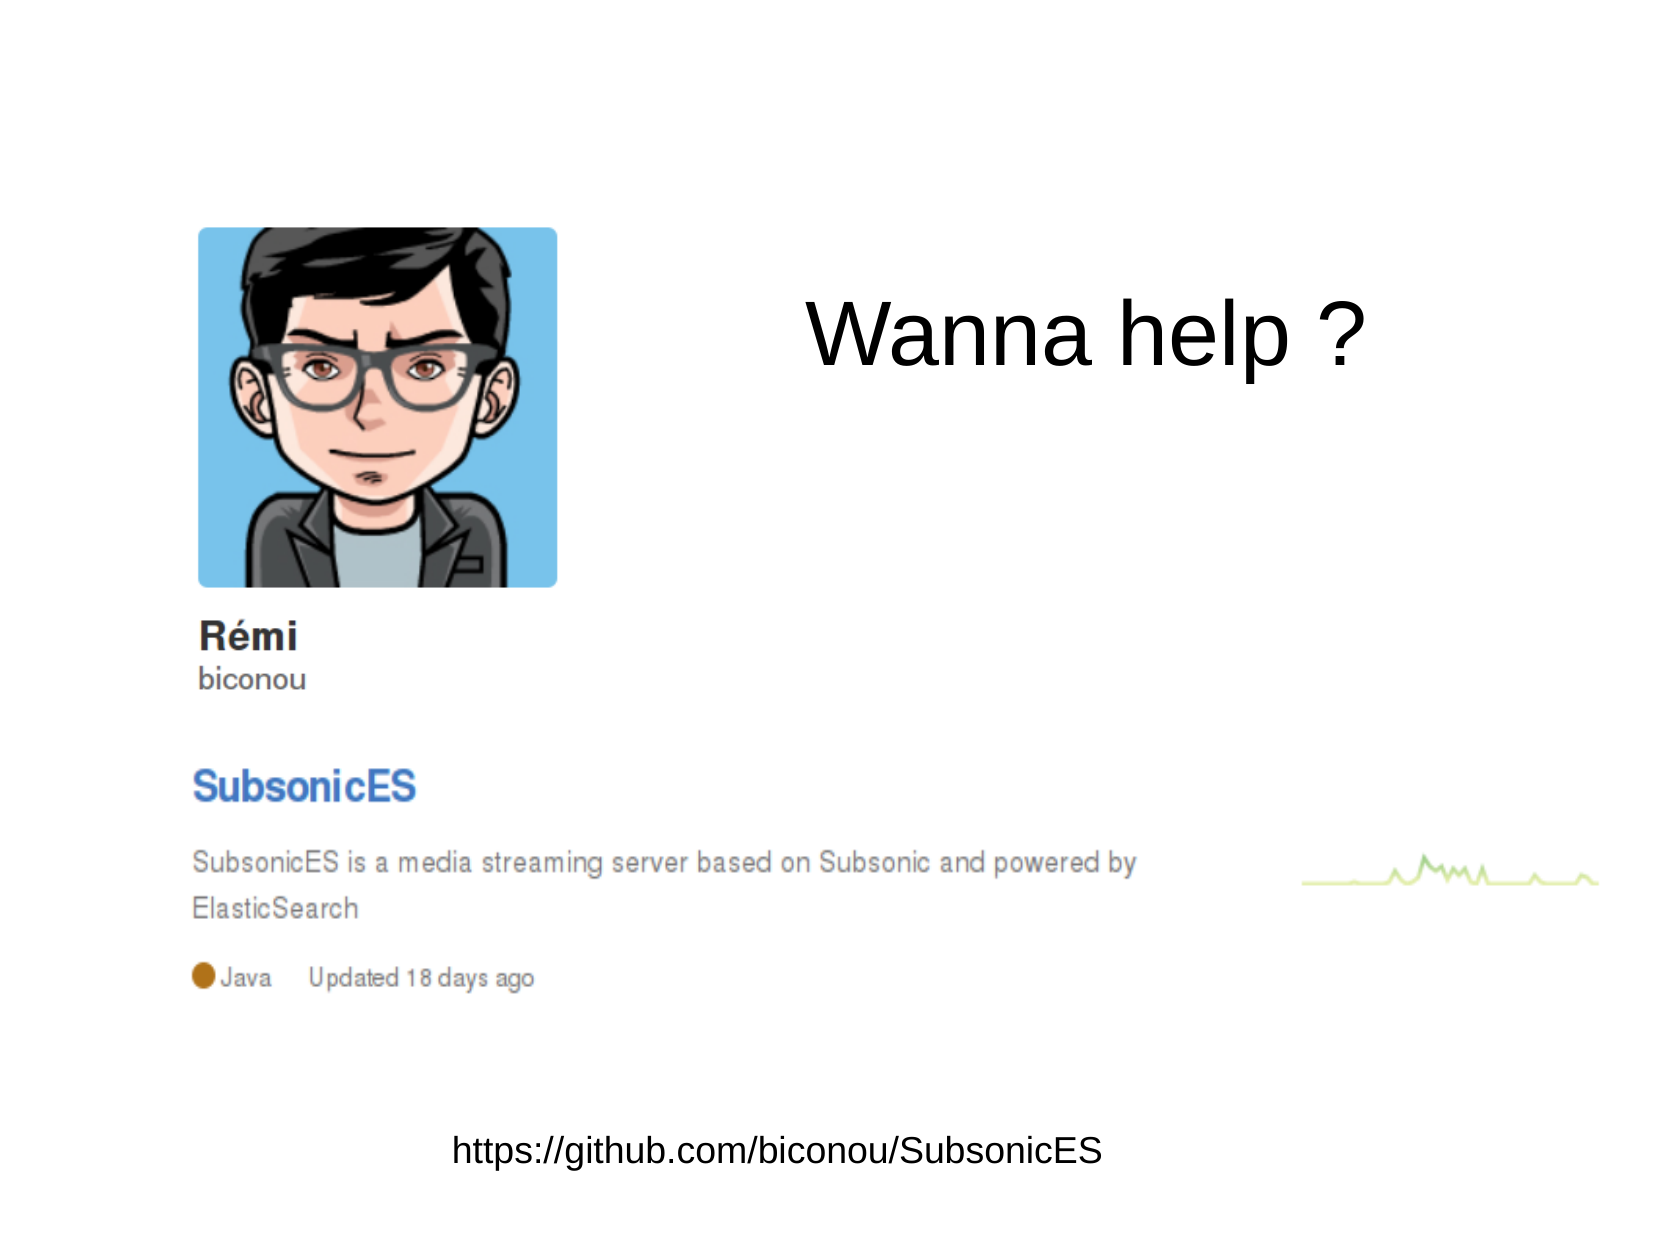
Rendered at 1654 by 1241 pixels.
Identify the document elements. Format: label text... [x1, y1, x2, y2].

picture [177, 732, 1607, 1020]
picture [153, 212, 581, 710]
title Wanna help ? [637, 229, 1536, 438]
text_box https://github.com/biconou/SubsonicES [437, 1122, 1118, 1179]
